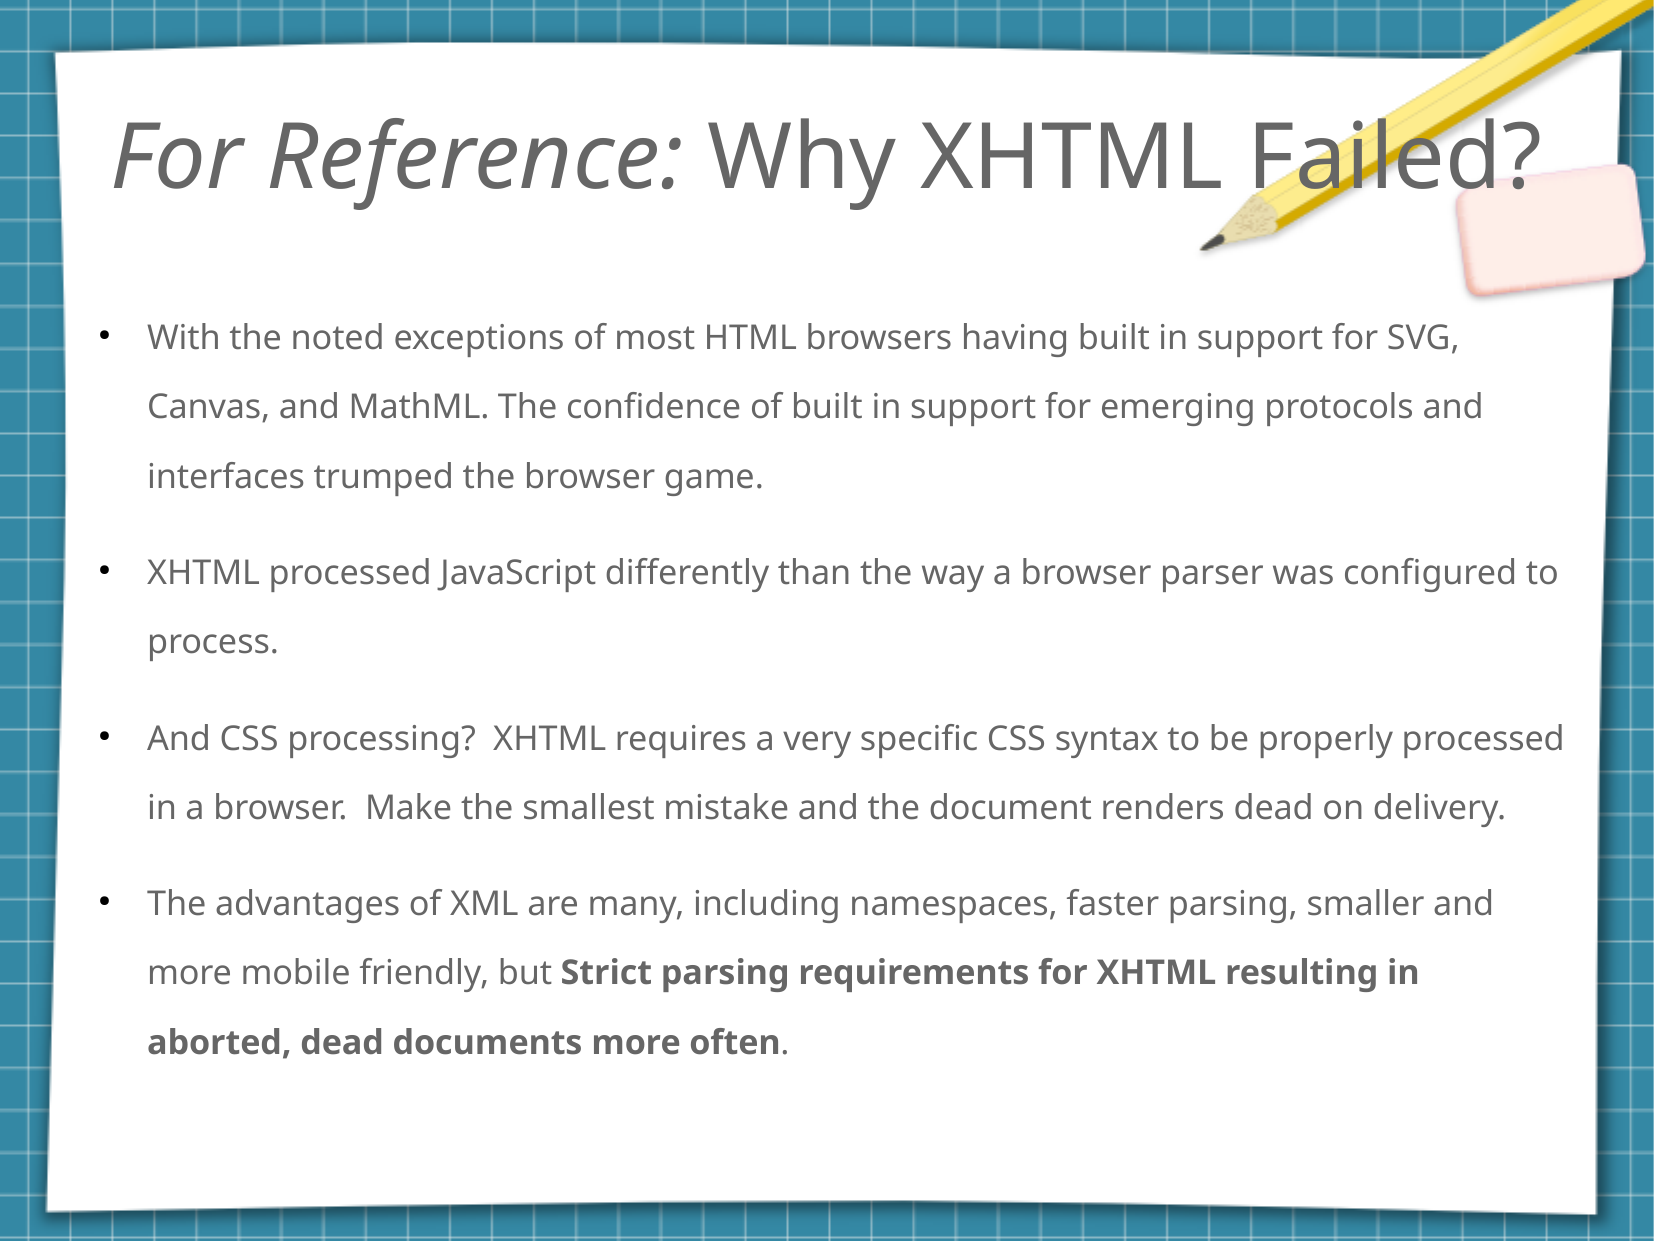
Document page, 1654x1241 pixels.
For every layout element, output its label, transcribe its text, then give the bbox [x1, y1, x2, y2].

picture [0, 0, 1654, 1241]
title For Reference: Why XHTML Failed? [82, 49, 1571, 257]
list With the noted exceptions of most HTML browsers having built in support for SVG, Canvas, and MathML. The confidence of built in support for emerging protocols and interfaces trumped the browser game. XHTML processed JavaScript differently than the way a browser parser was configured to process. And CSS processing? XHTML requires a very specific CSS syntax to be properly processed in a browser. Make the smallest mistake and the document renders dead on delivery. The advantages of XML are many, including namespaces, faster parsing, smaller and more mobile friendly, but Strict parsing requirements for XHTML resulting in aborted, dead documents more often. [82, 290, 1571, 1123]
